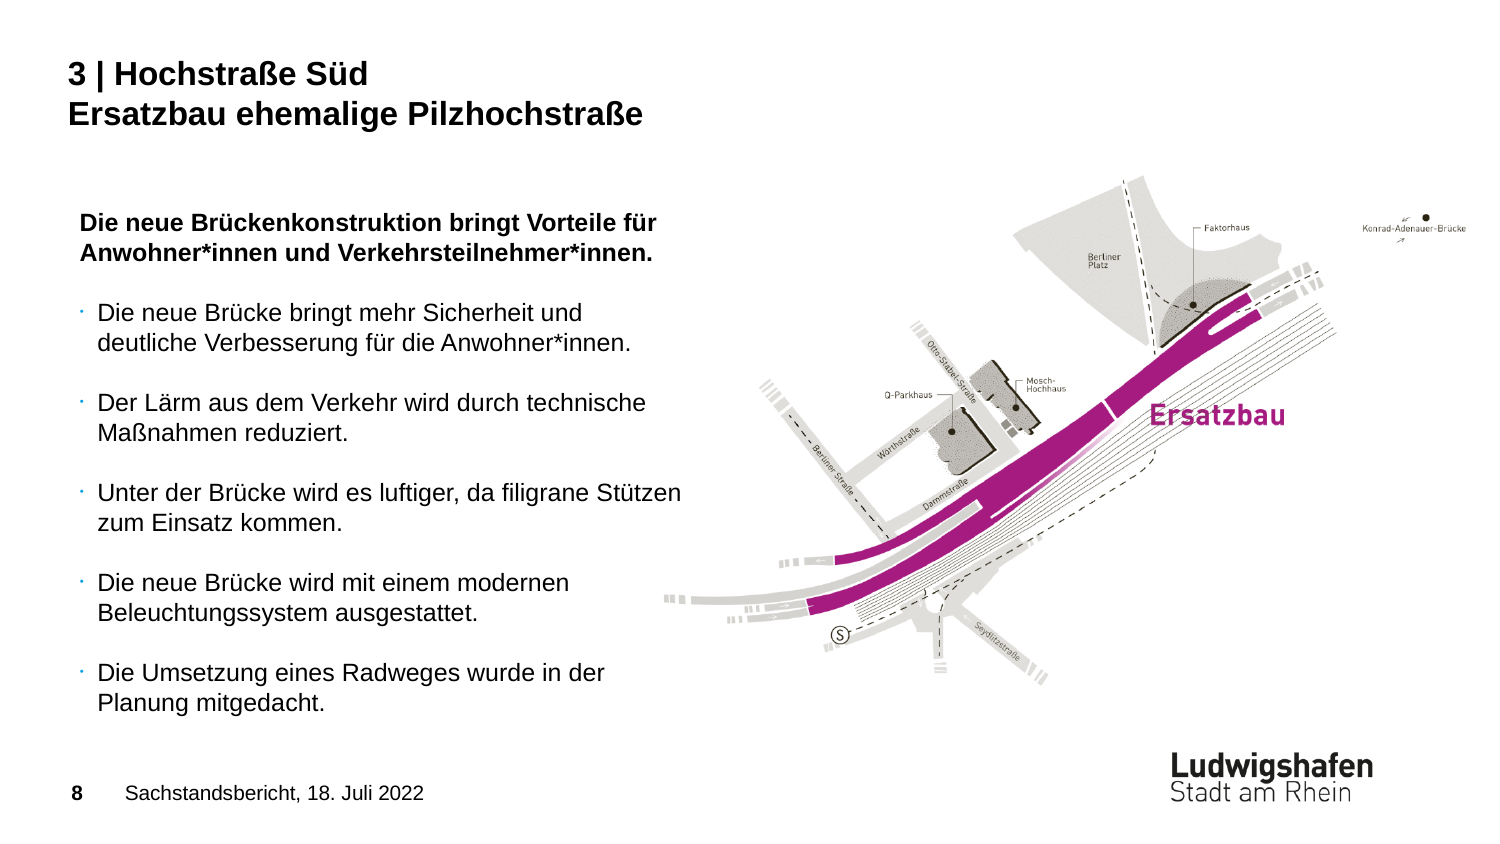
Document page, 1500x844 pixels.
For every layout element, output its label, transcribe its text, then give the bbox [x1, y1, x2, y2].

picture [1163, 748, 1380, 811]
text_box 3 | Hochstraße Süd Ersatzbau ehemalige Pilzhochstraße [53, 44, 774, 140]
picture [537, 161, 1500, 704]
text_box Die neue Brückenkonstruktion bringt Vorteile für Anwohner*innen und Verkehrsteilnehmer*innen. Die neue Brücke bringt mehr Sicherheit und deutliche Verbesserung für die Anwohner*innen. Der Lärm aus dem Verkehr wird durch technische Maßnahmen reduziert. Unter der Brücke wird es luftiger, da filigrane Stützen zum Einsatz kommen. Die neue Brücke wird mit einem modernen Beleuchtungssystem ausgestattet. Die Umsetzung eines Radweges wurde in der Planung mitgedacht. [64, 199, 703, 784]
